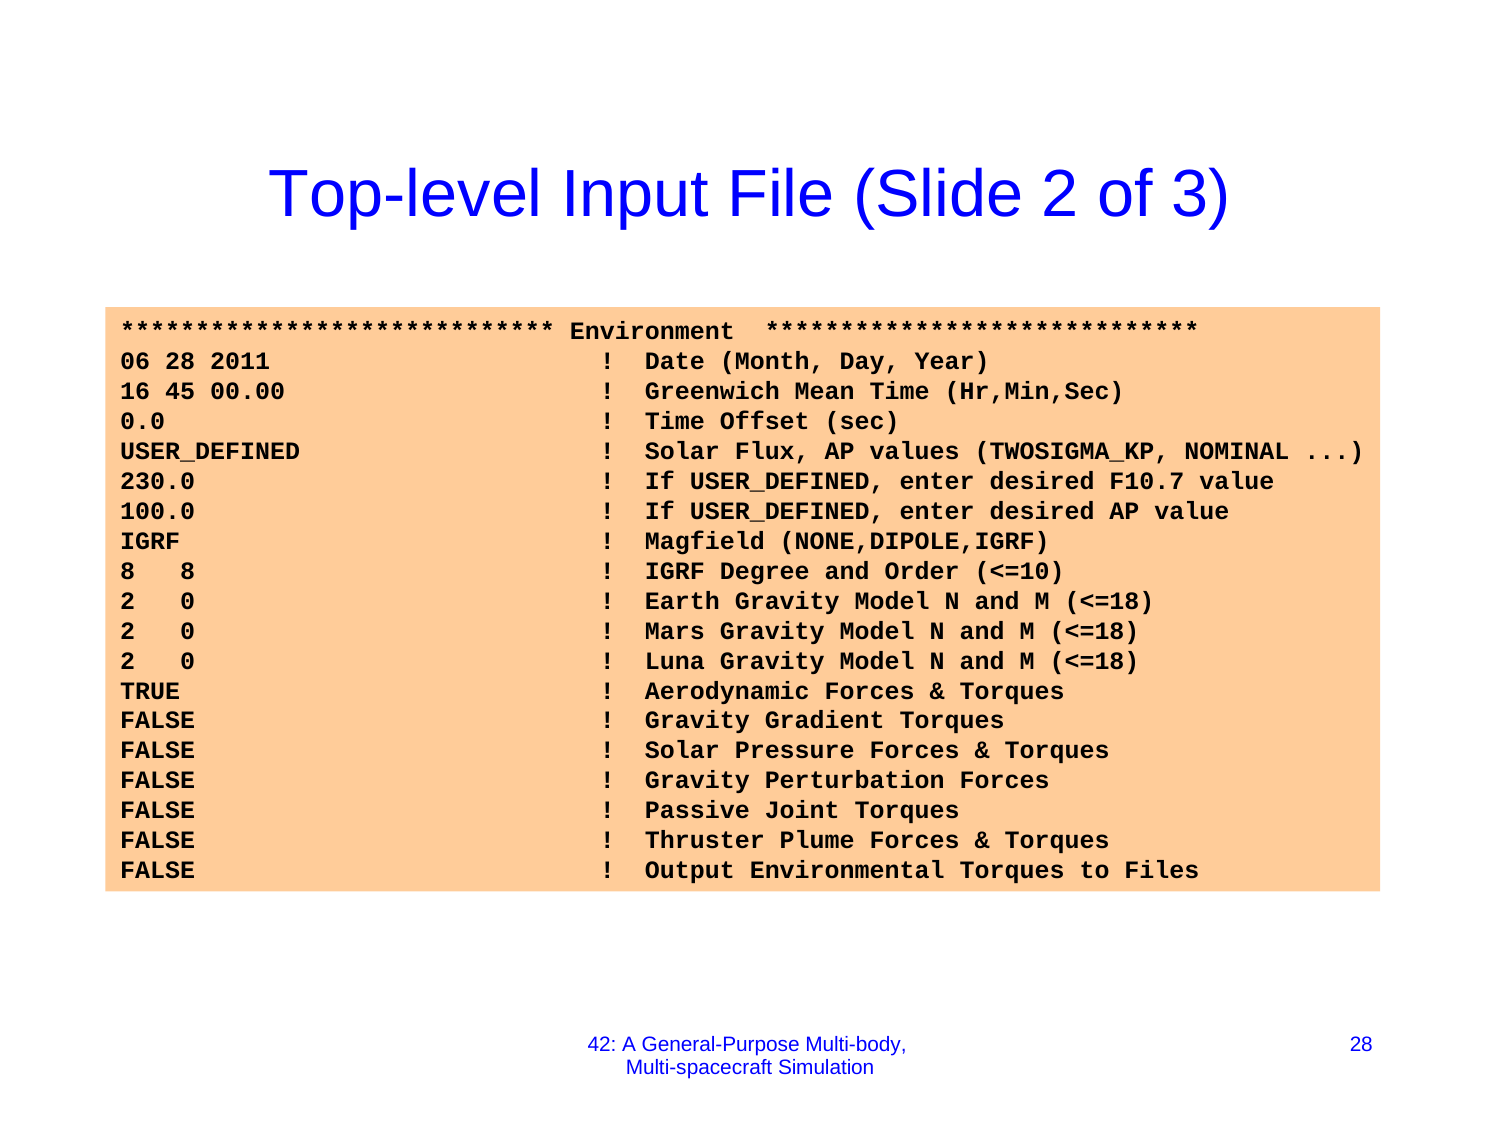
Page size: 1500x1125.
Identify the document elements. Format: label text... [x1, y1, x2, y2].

text_box ***************************** Environment ***************************** 06 28 2011 ! Date (Month, Day, Year) 16 45 00.00 ! Greenwich Mean Time (Hr,Min,Sec) 0.0 ! Time Offset (sec) USER_DEFINED ! Solar Flux, AP values (TWOSIGMA_KP, NOMINAL ...) 230.0 ! If USER_DEFINED, enter desired F10.7 value 100.0 ! If USER_DEFINED, enter desired AP value IGRF ! Magfield (NONE,DIPOLE,IGRF) 8 8 ! IGRF Degree and Order (<=10) 2 0 ! Earth Gravity Model N and M (<=18) 2 0 ! Mars Gravity Model N and M (<=18) 2 0 ! Luna Gravity Model N and M (<=18) TRUE ! Aerodynamic Forces & Torques FALSE ! Gravity Gradient Torques FALSE ! Solar Pressure Forces & Torques FALSE ! Gravity Perturbation Forces FALSE ! Passive Joint Torques FALSE ! Thruster Plume Forces & Torques FALSE ! Output Environmental Torques to Files [105, 307, 1381, 892]
title Top-level Input File (Slide 2 of 3) [112, 99, 1388, 288]
